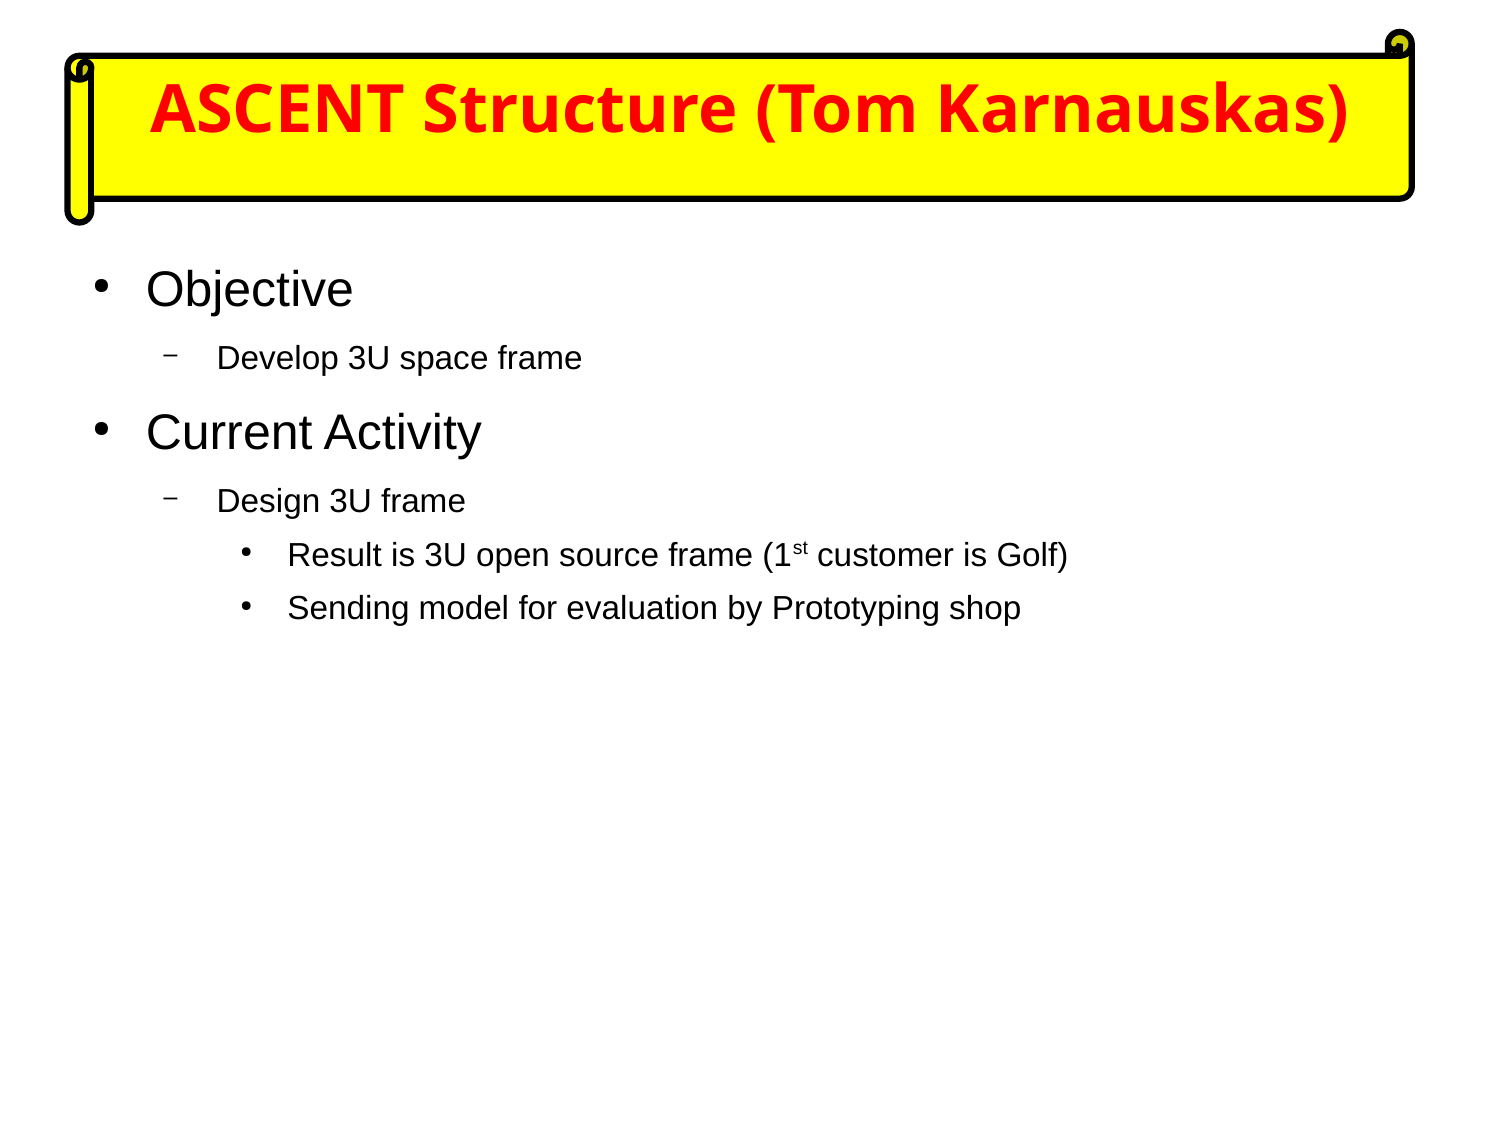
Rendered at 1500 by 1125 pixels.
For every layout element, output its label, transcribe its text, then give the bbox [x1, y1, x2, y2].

text_box [67, 154, 1412, 223]
text_box ASCENT Structure (Tom Karnauskas) [0, 58, 1500, 154]
list Objective Develop 3U space frame Current Activity Design 3U frame Result is 3U open source frame (1st customer is Golf) Sending model for evaluation by Prototyping shop [75, 263, 1425, 916]
text_box [72, 31, 1412, 58]
